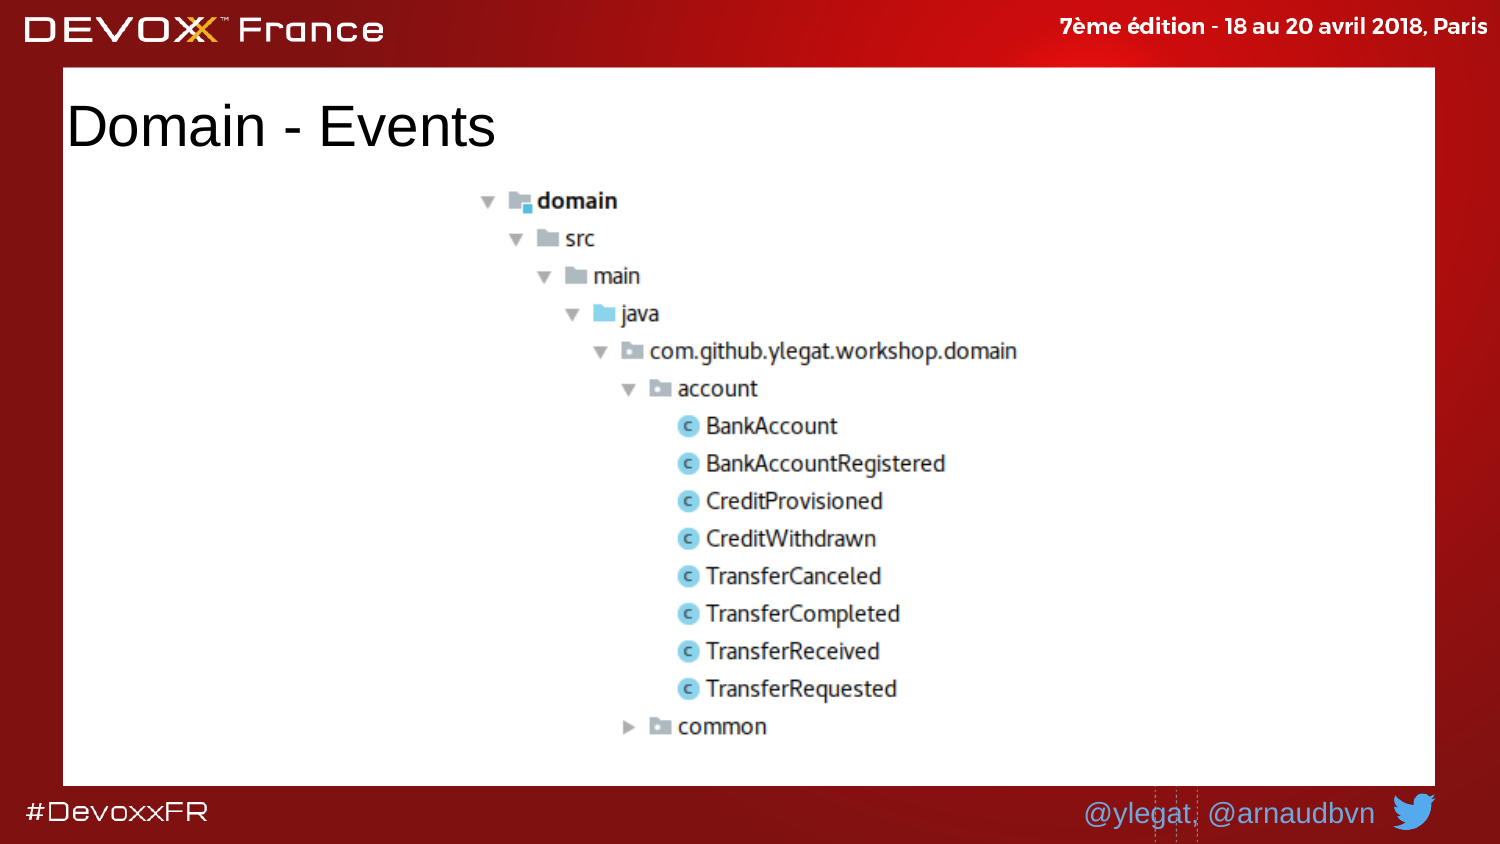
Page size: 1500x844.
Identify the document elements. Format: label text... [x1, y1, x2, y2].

picture [0, 0, 1500, 844]
text_box @ylegat, @arnaudbvn [1068, 779, 1399, 844]
title Domain - Events [51, 72, 1449, 167]
